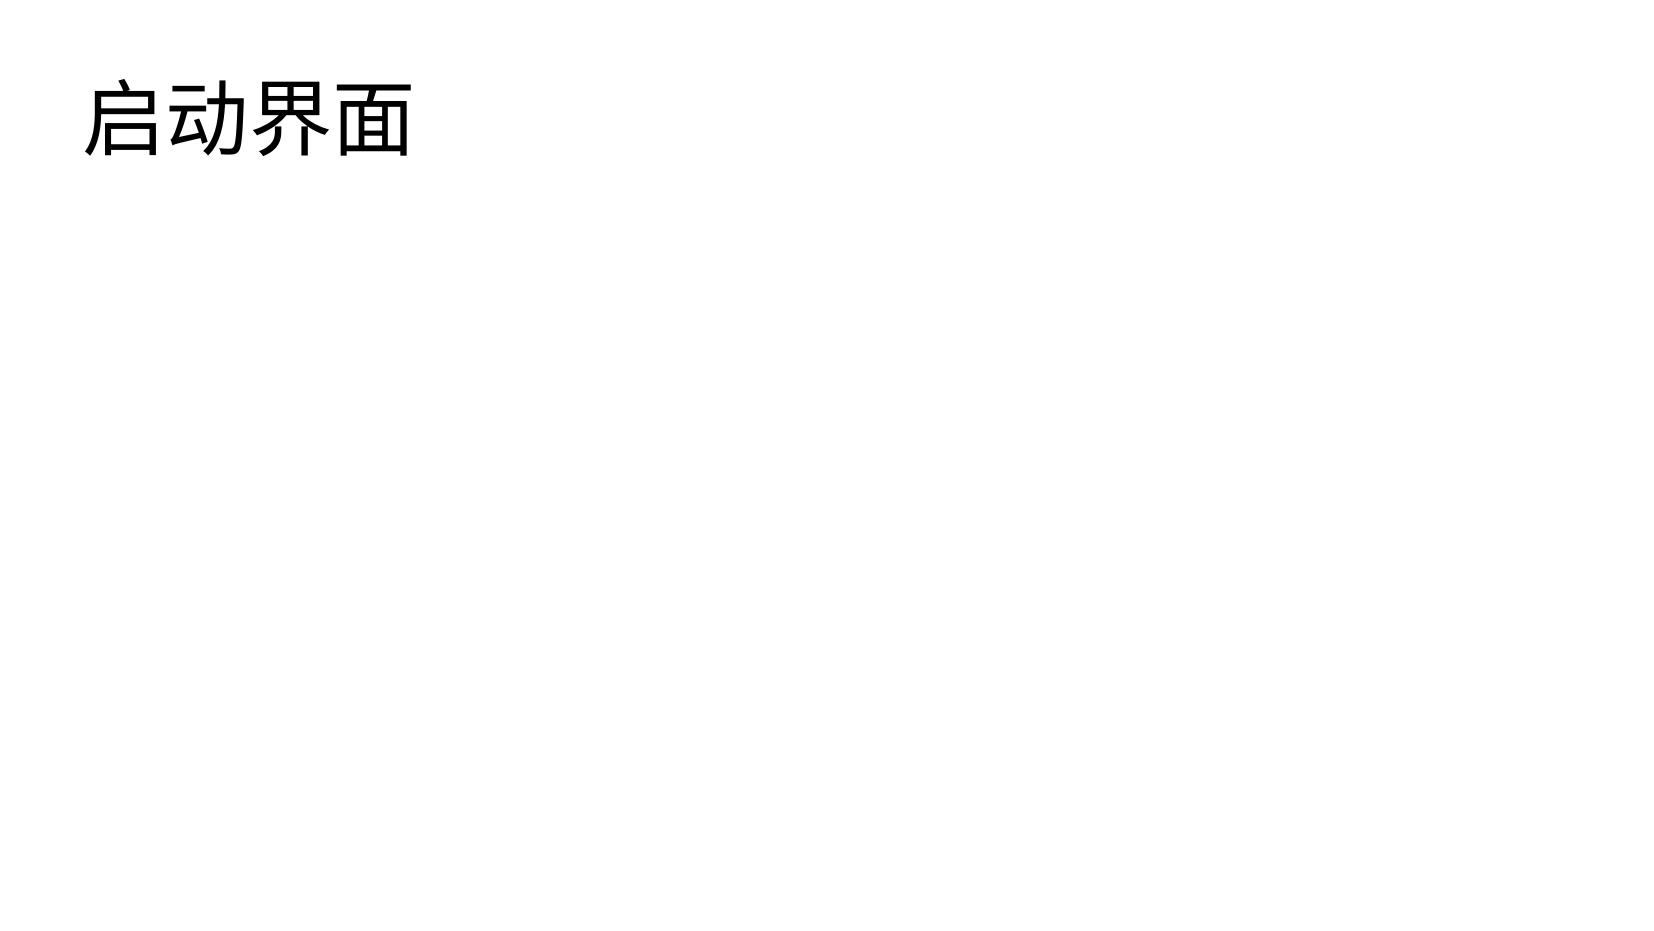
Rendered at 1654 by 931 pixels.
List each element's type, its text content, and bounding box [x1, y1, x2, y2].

title 启动界面 [82, 37, 1571, 189]
